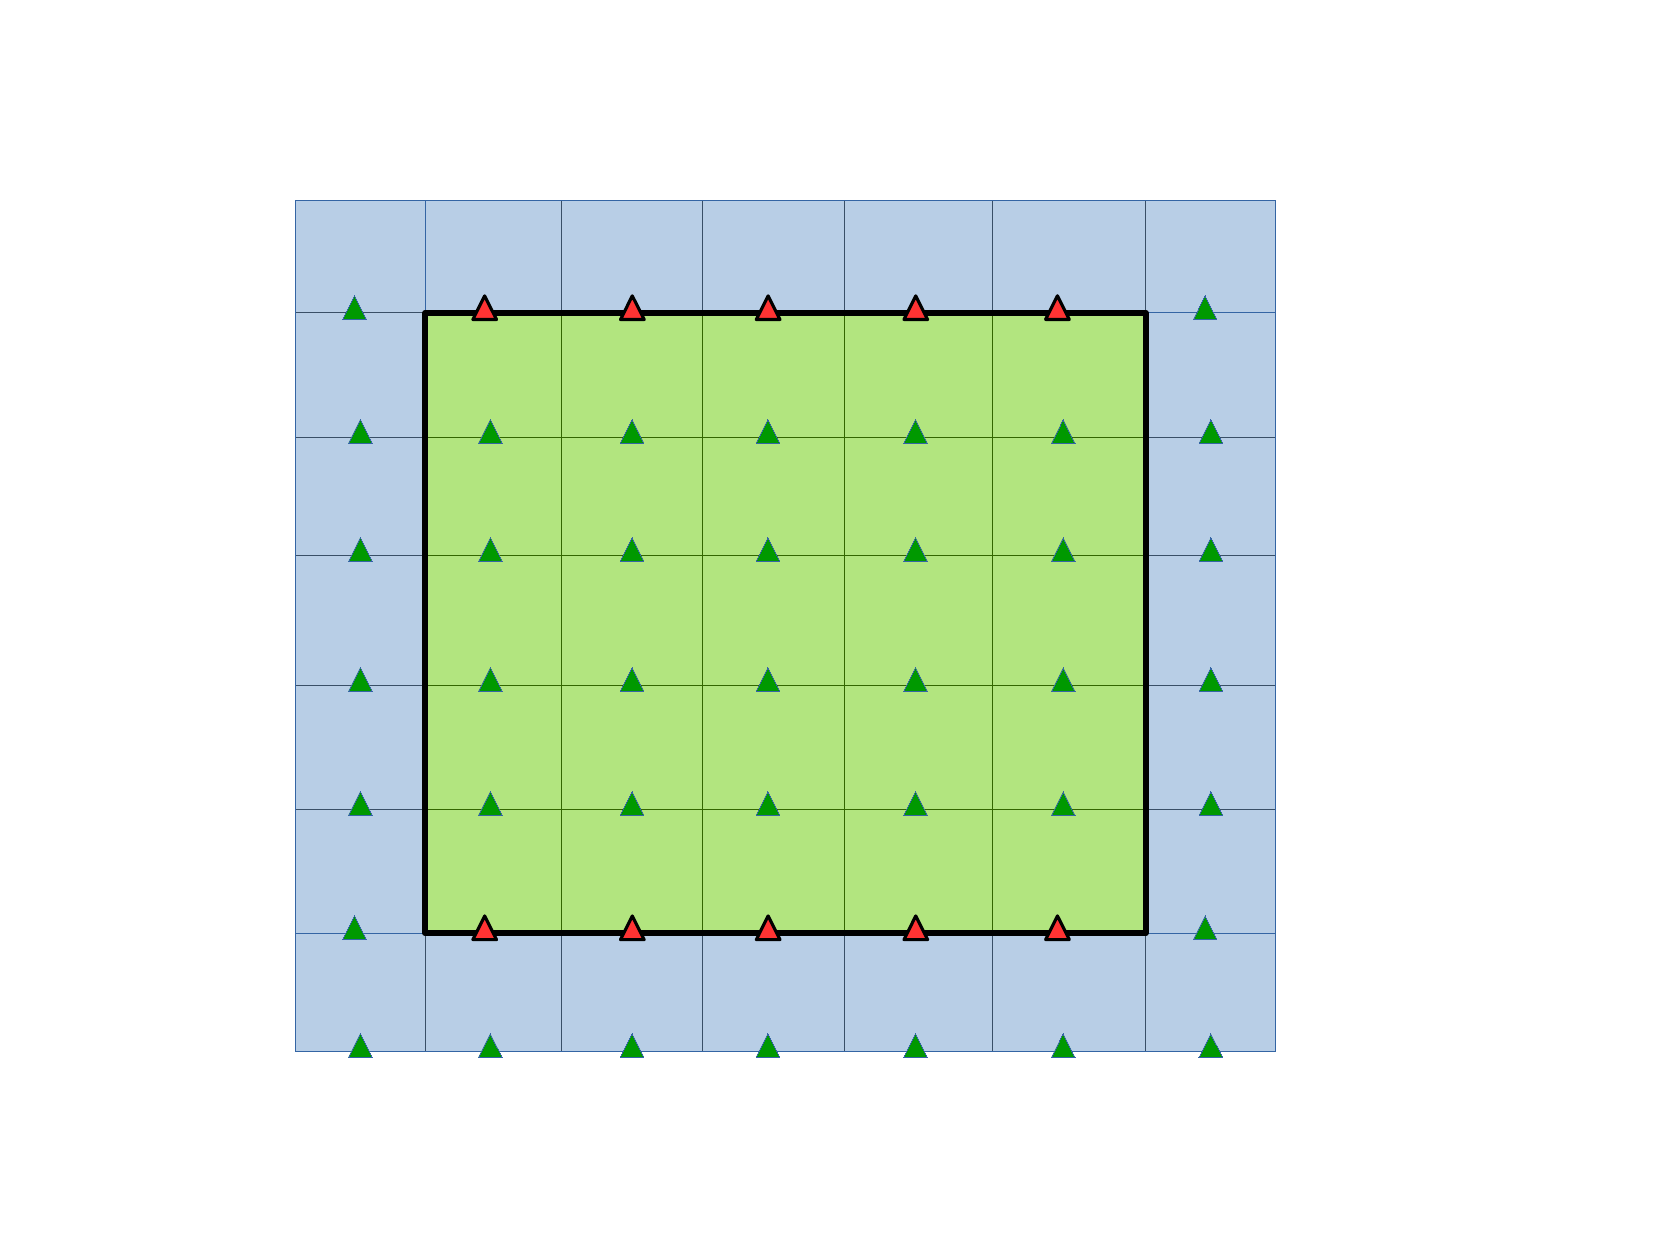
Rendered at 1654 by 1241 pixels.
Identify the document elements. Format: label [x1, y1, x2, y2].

text_box [295, 200, 1276, 1058]
